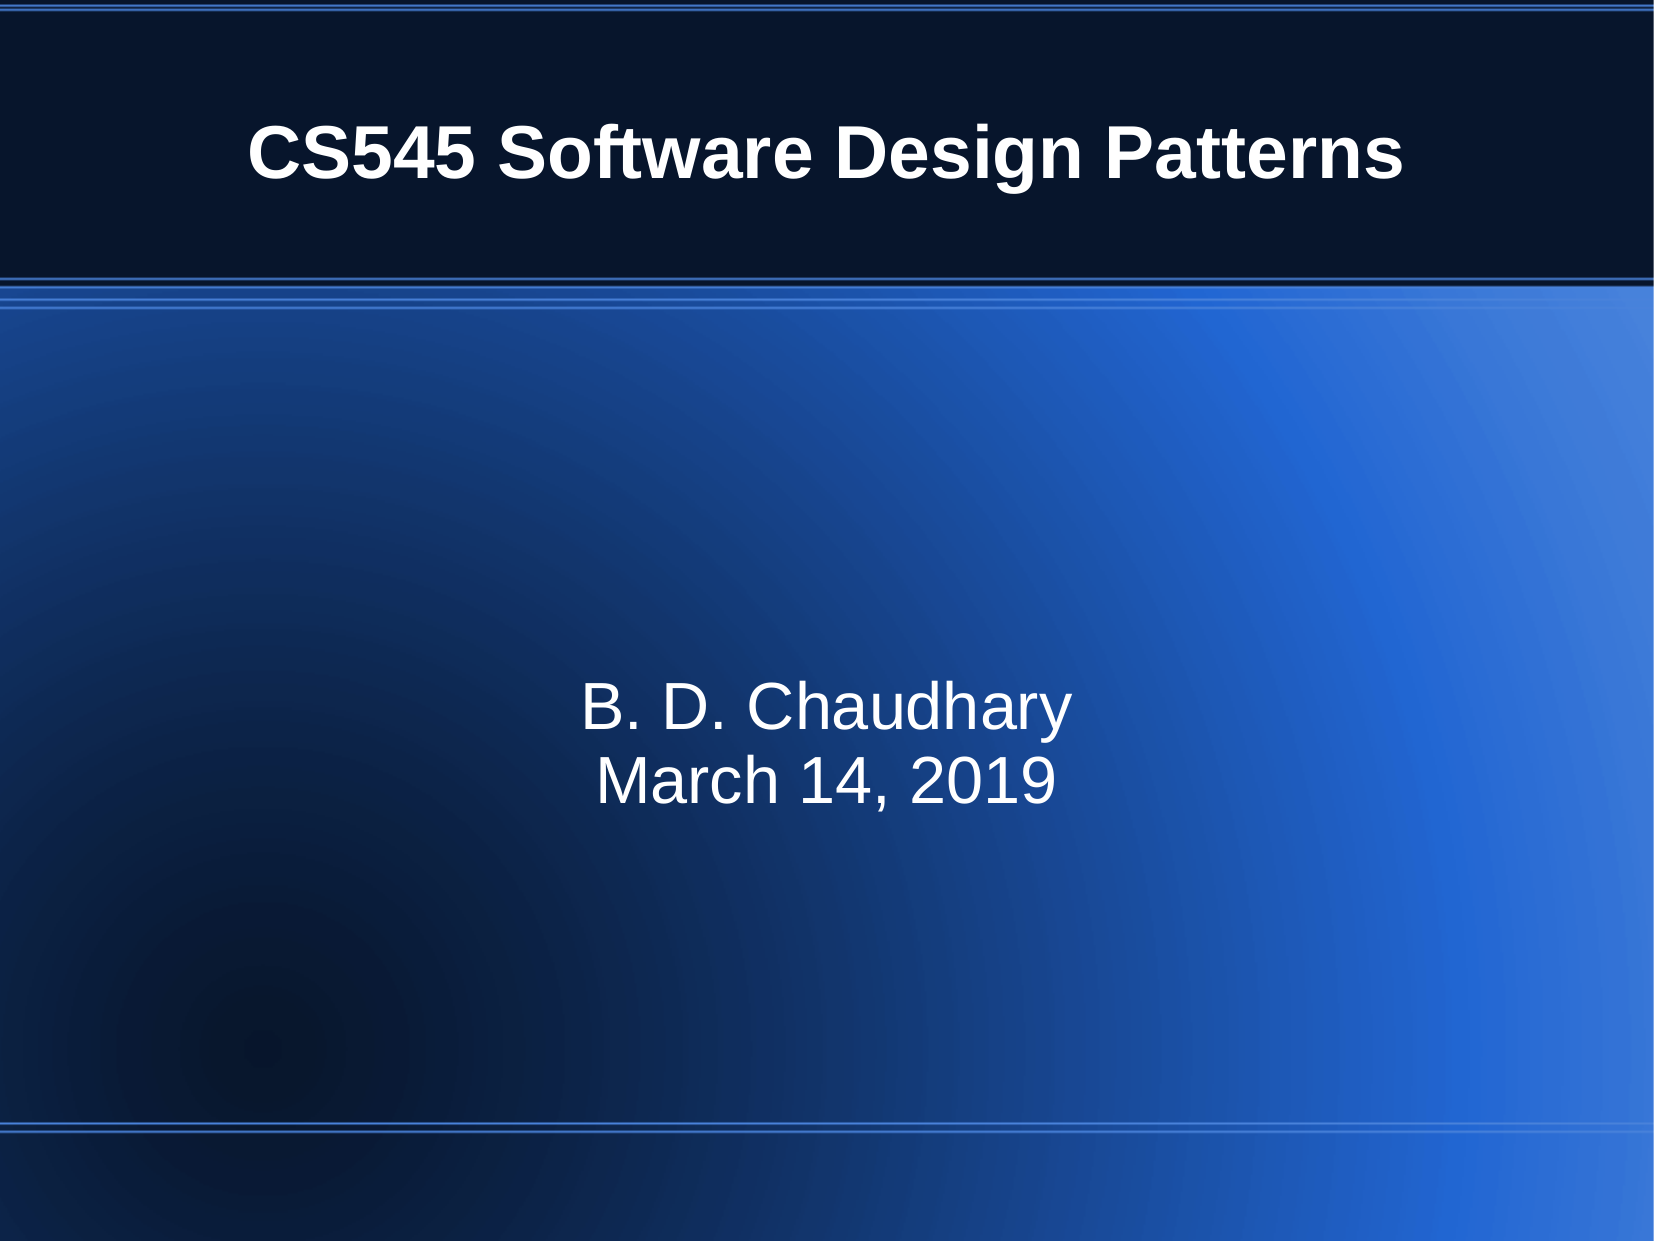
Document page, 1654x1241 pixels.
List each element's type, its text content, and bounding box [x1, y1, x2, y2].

title CS545 Software Design Patterns [82, 49, 1571, 257]
picture [0, 0, 1654, 1241]
subtitle B. D. Chaudhary March 14, 2019 [82, 355, 1571, 1058]
